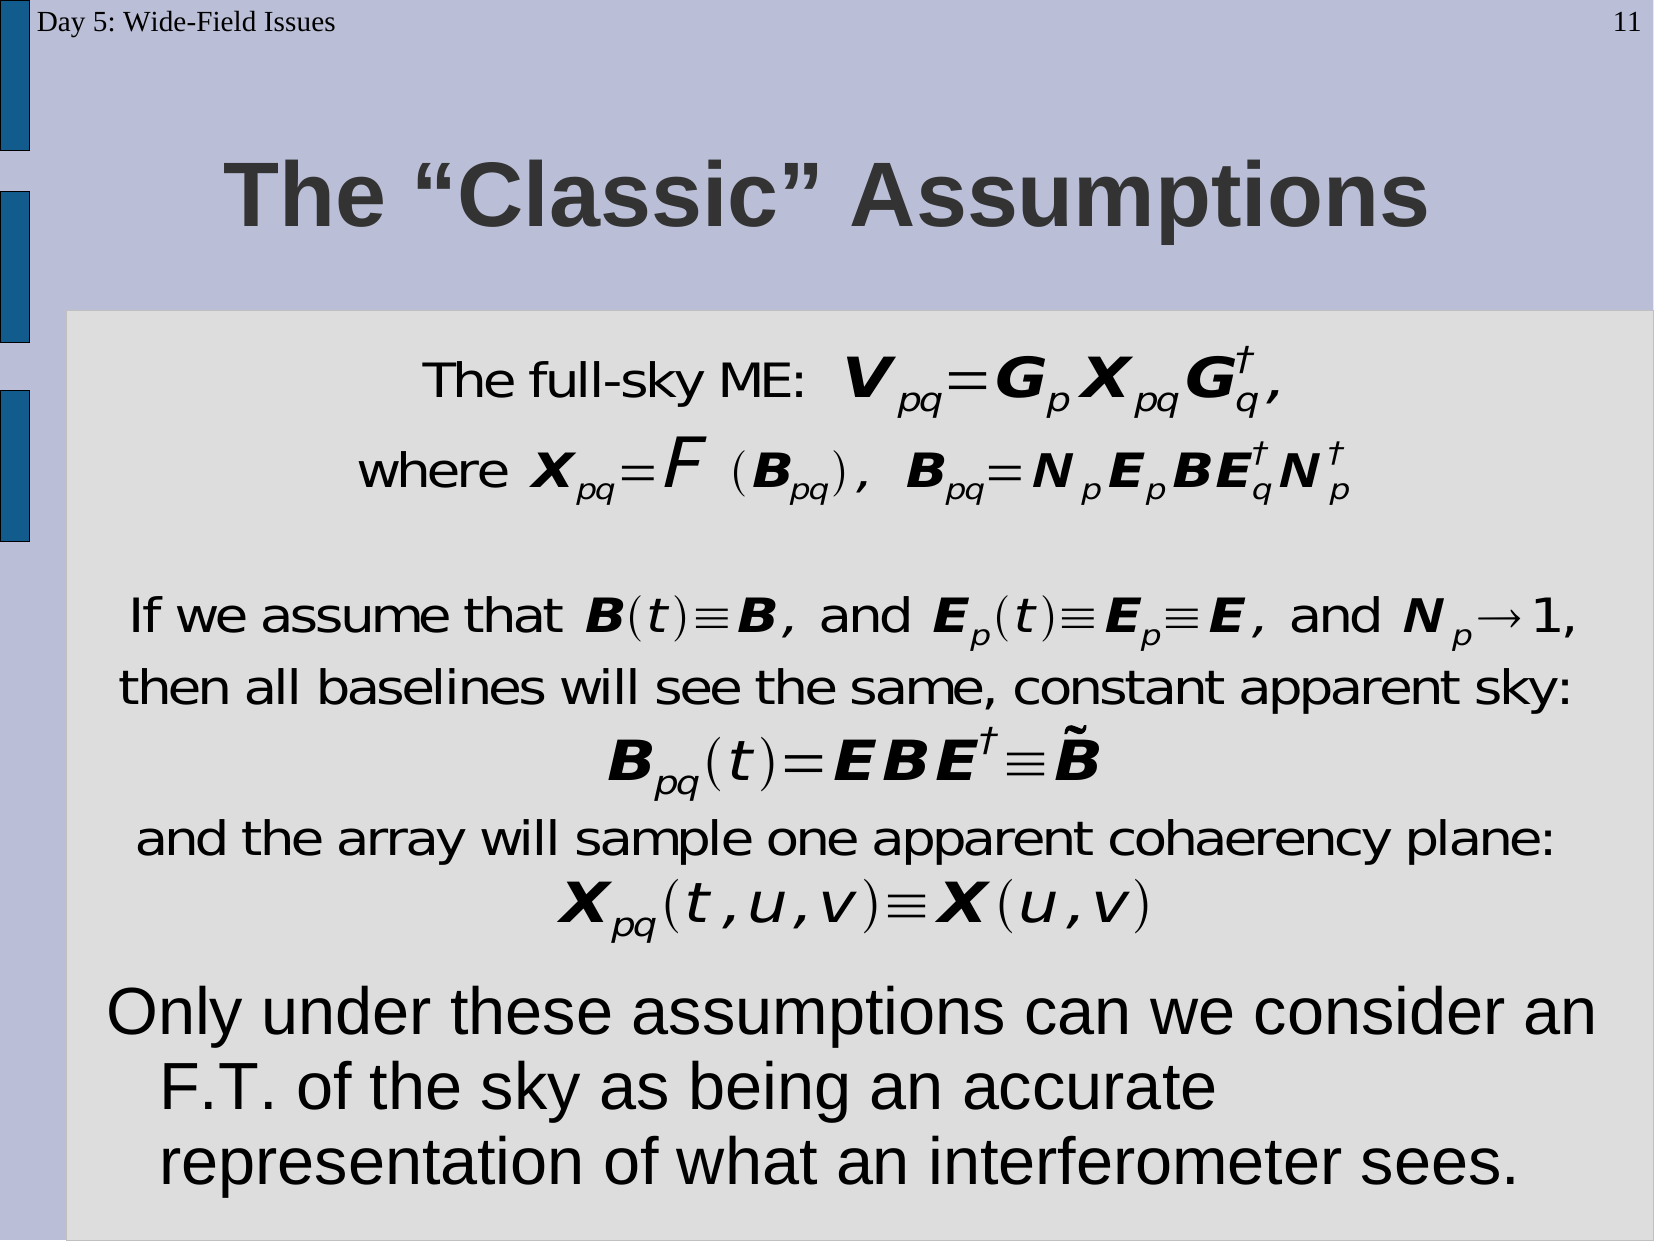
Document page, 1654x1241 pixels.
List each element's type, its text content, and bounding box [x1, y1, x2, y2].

list Only under these assumptions can we consider an F.T. of the sky as being an accurate representation of what an interferometer sees. [88, 974, 1625, 1208]
title The “Classic” Assumptions [121, 91, 1534, 299]
chart [109, 338, 1594, 946]
